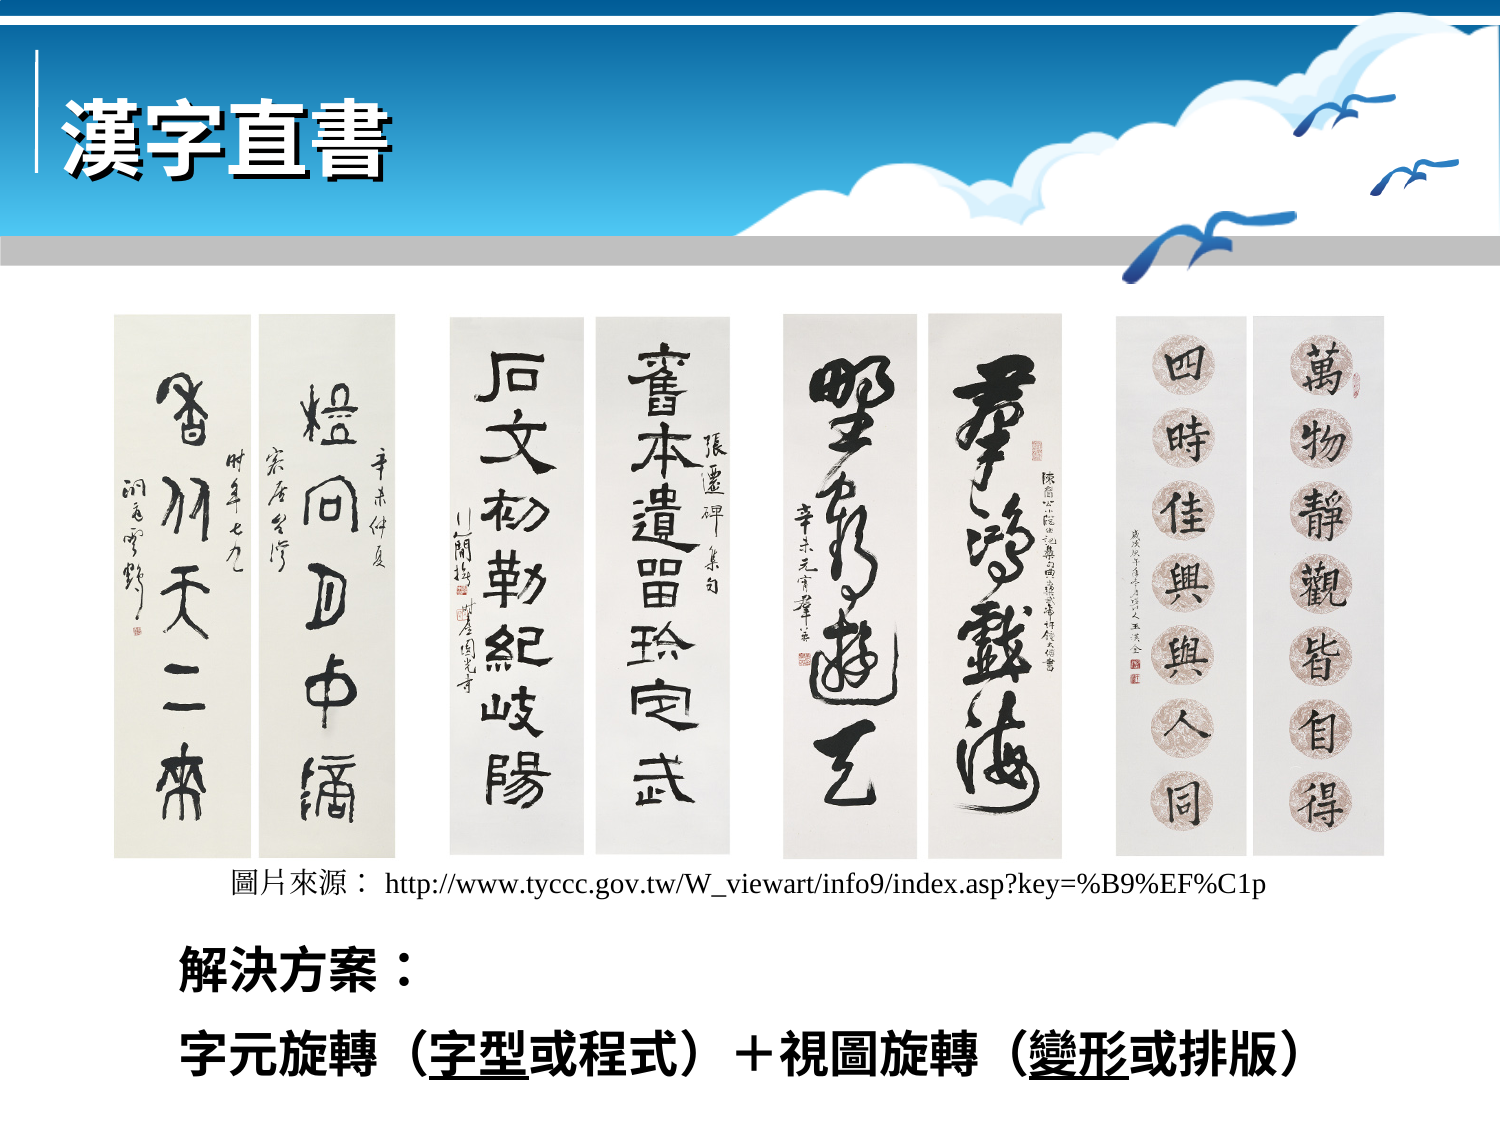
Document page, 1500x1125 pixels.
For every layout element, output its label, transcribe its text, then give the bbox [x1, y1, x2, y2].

list 解決方案： 字元旋轉（字型或程式）＋視圖旋轉（變形或排版） [143, 930, 1390, 1084]
text_box 圖片來源：http://www.tyccc.gov.tw/W_viewart/info9/index.asp?key=%B9%EF%C1p [215, 852, 1285, 912]
picture [102, 303, 405, 869]
title 漢字直書 [59, 86, 1465, 186]
picture [1105, 304, 1394, 867]
picture [730, 12, 1500, 284]
picture [438, 305, 739, 866]
picture [771, 302, 1072, 870]
